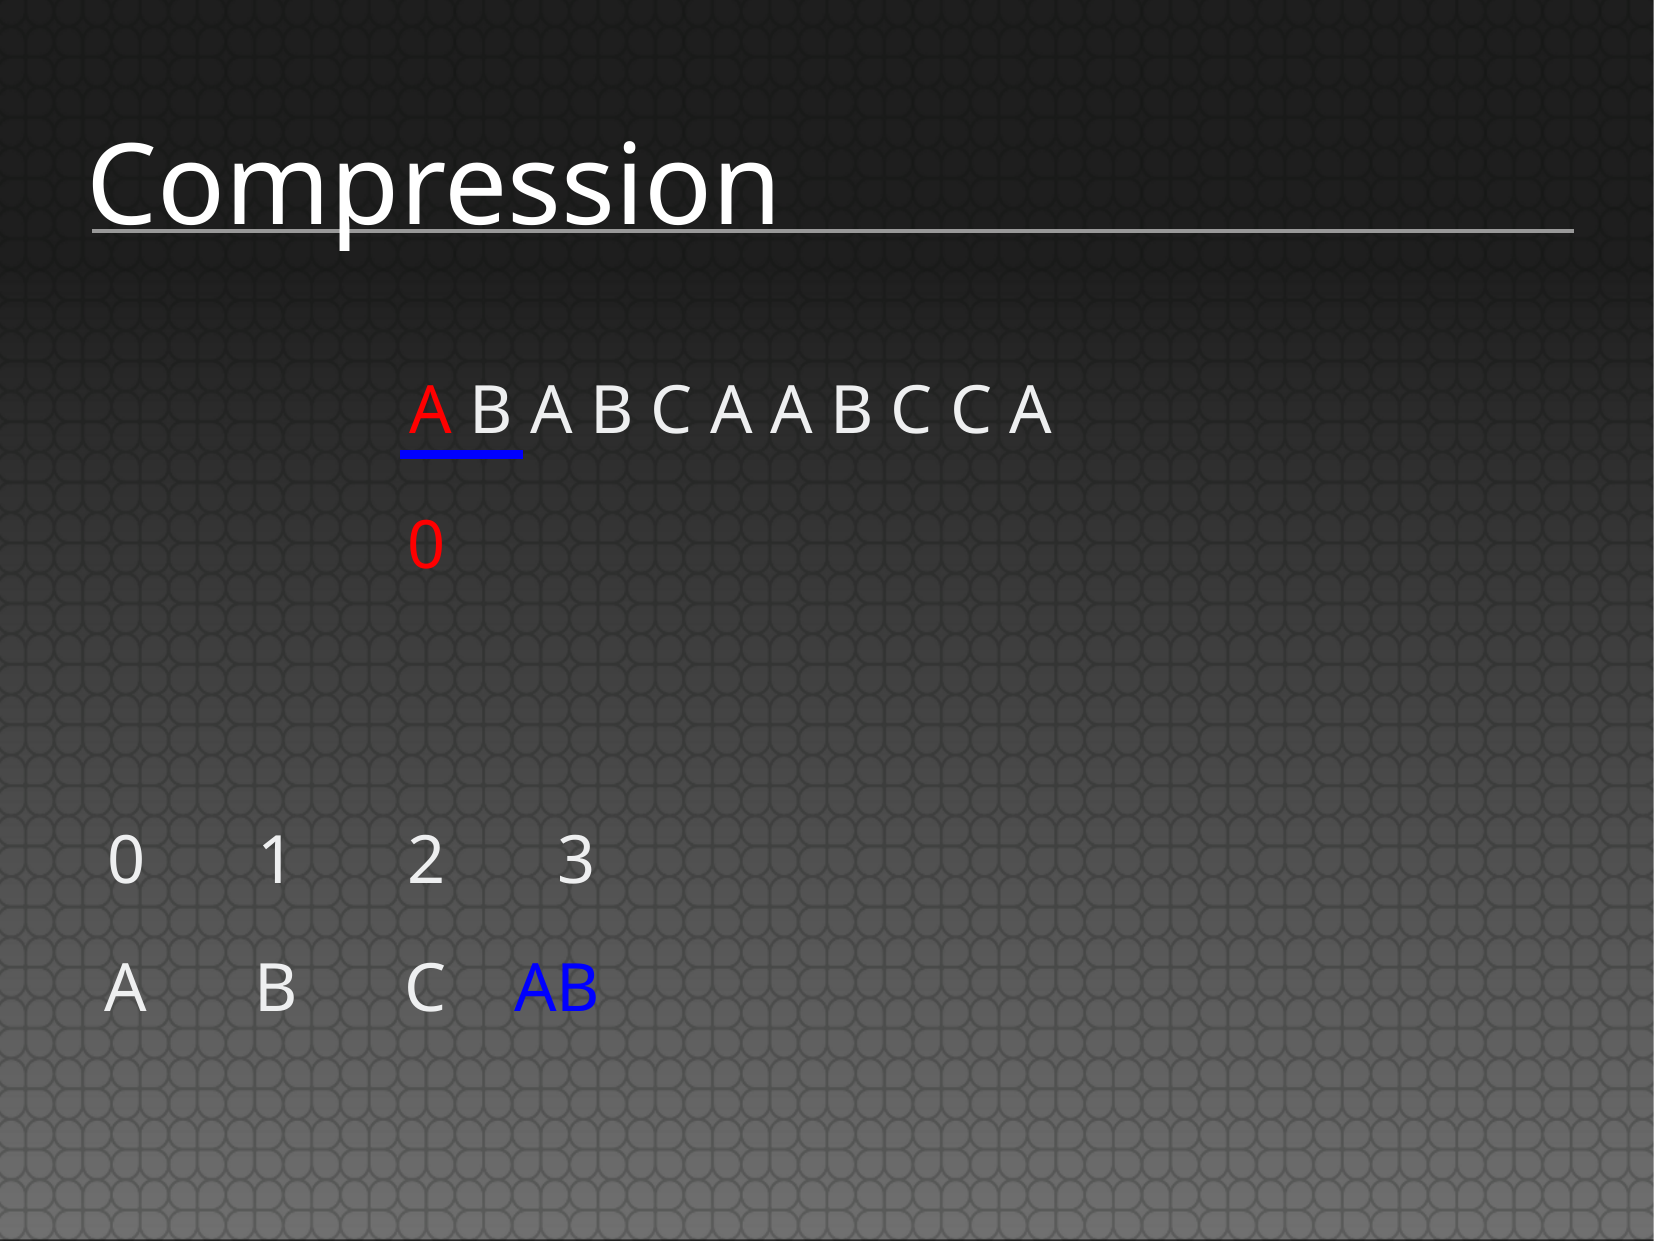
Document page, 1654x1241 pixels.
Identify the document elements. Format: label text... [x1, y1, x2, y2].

text_box 0 1 2 3 [92, 804, 1483, 898]
picture [0, 0, 1654, 1241]
title Compression [86, 112, 1576, 249]
text_box A B C AB [90, 932, 1480, 1026]
list 0 [336, 497, 1342, 653]
list A B A B C A A B C C A [338, 362, 1345, 518]
